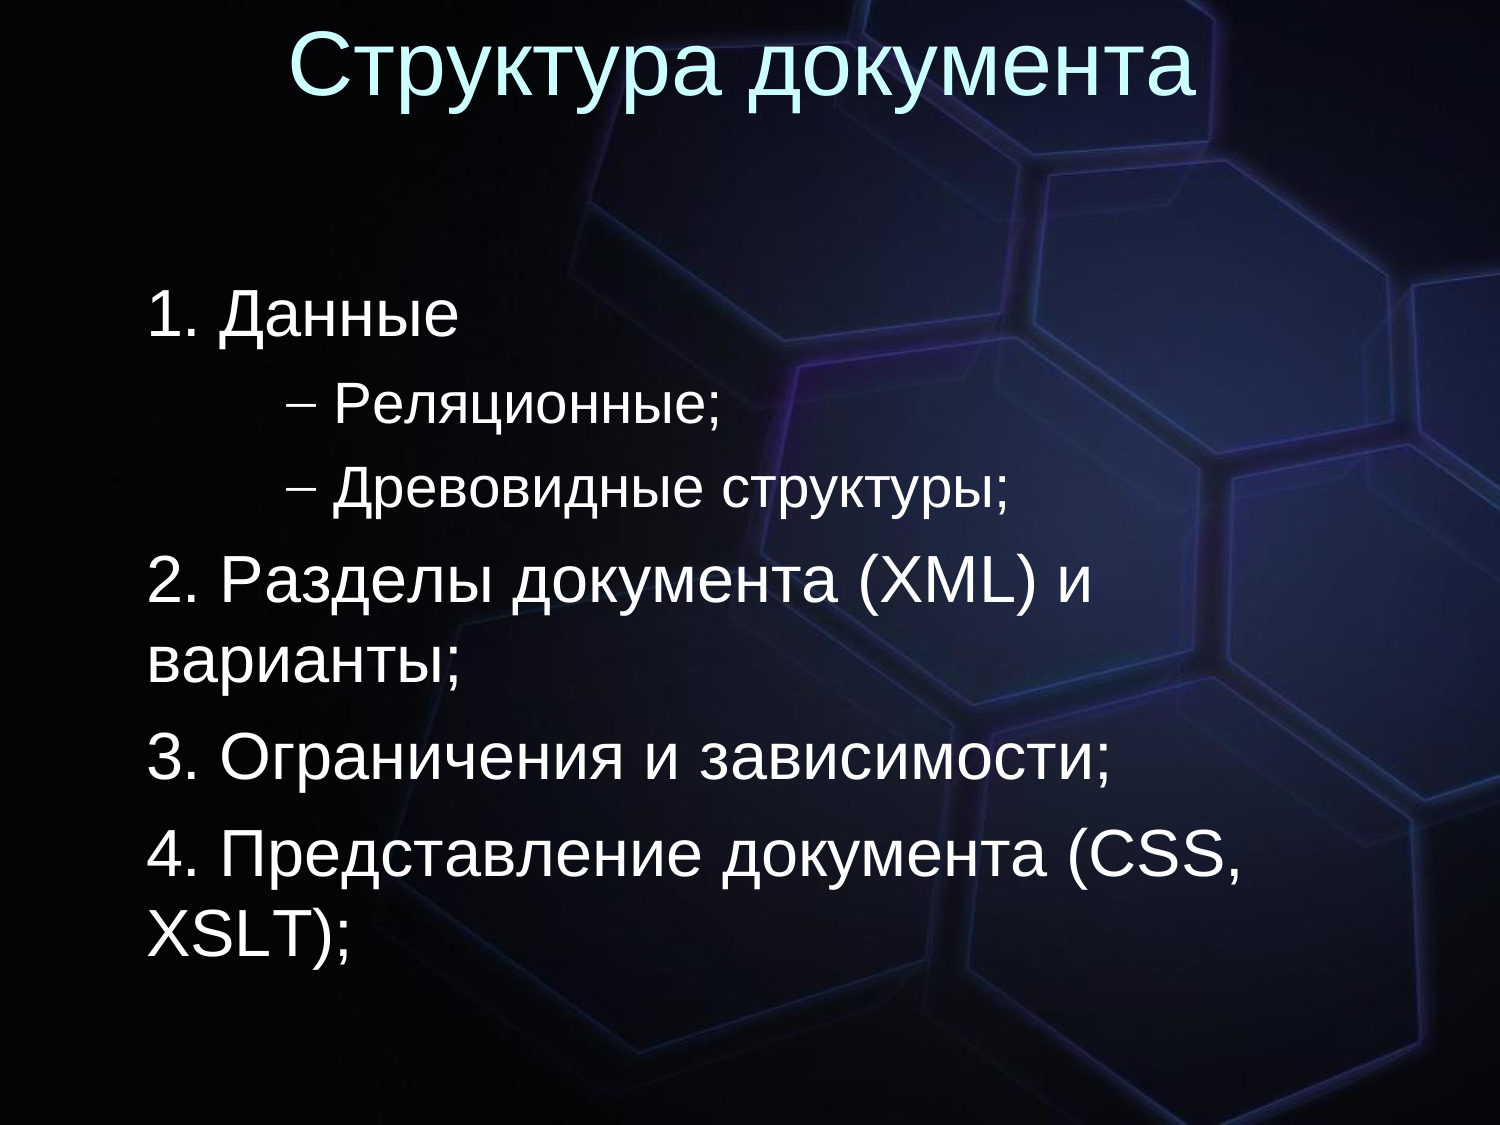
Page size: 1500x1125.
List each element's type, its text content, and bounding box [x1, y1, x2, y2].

title Структура документа [67, 0, 1418, 122]
list . Данные Реляционные; Древовидные структуры; . Разделы документа (XML) и варианты; . Ограничения и зависимости; . Представление документа (CSS, XSLT); [75, 262, 1425, 1006]
picture [0, 0, 1500, 1125]
